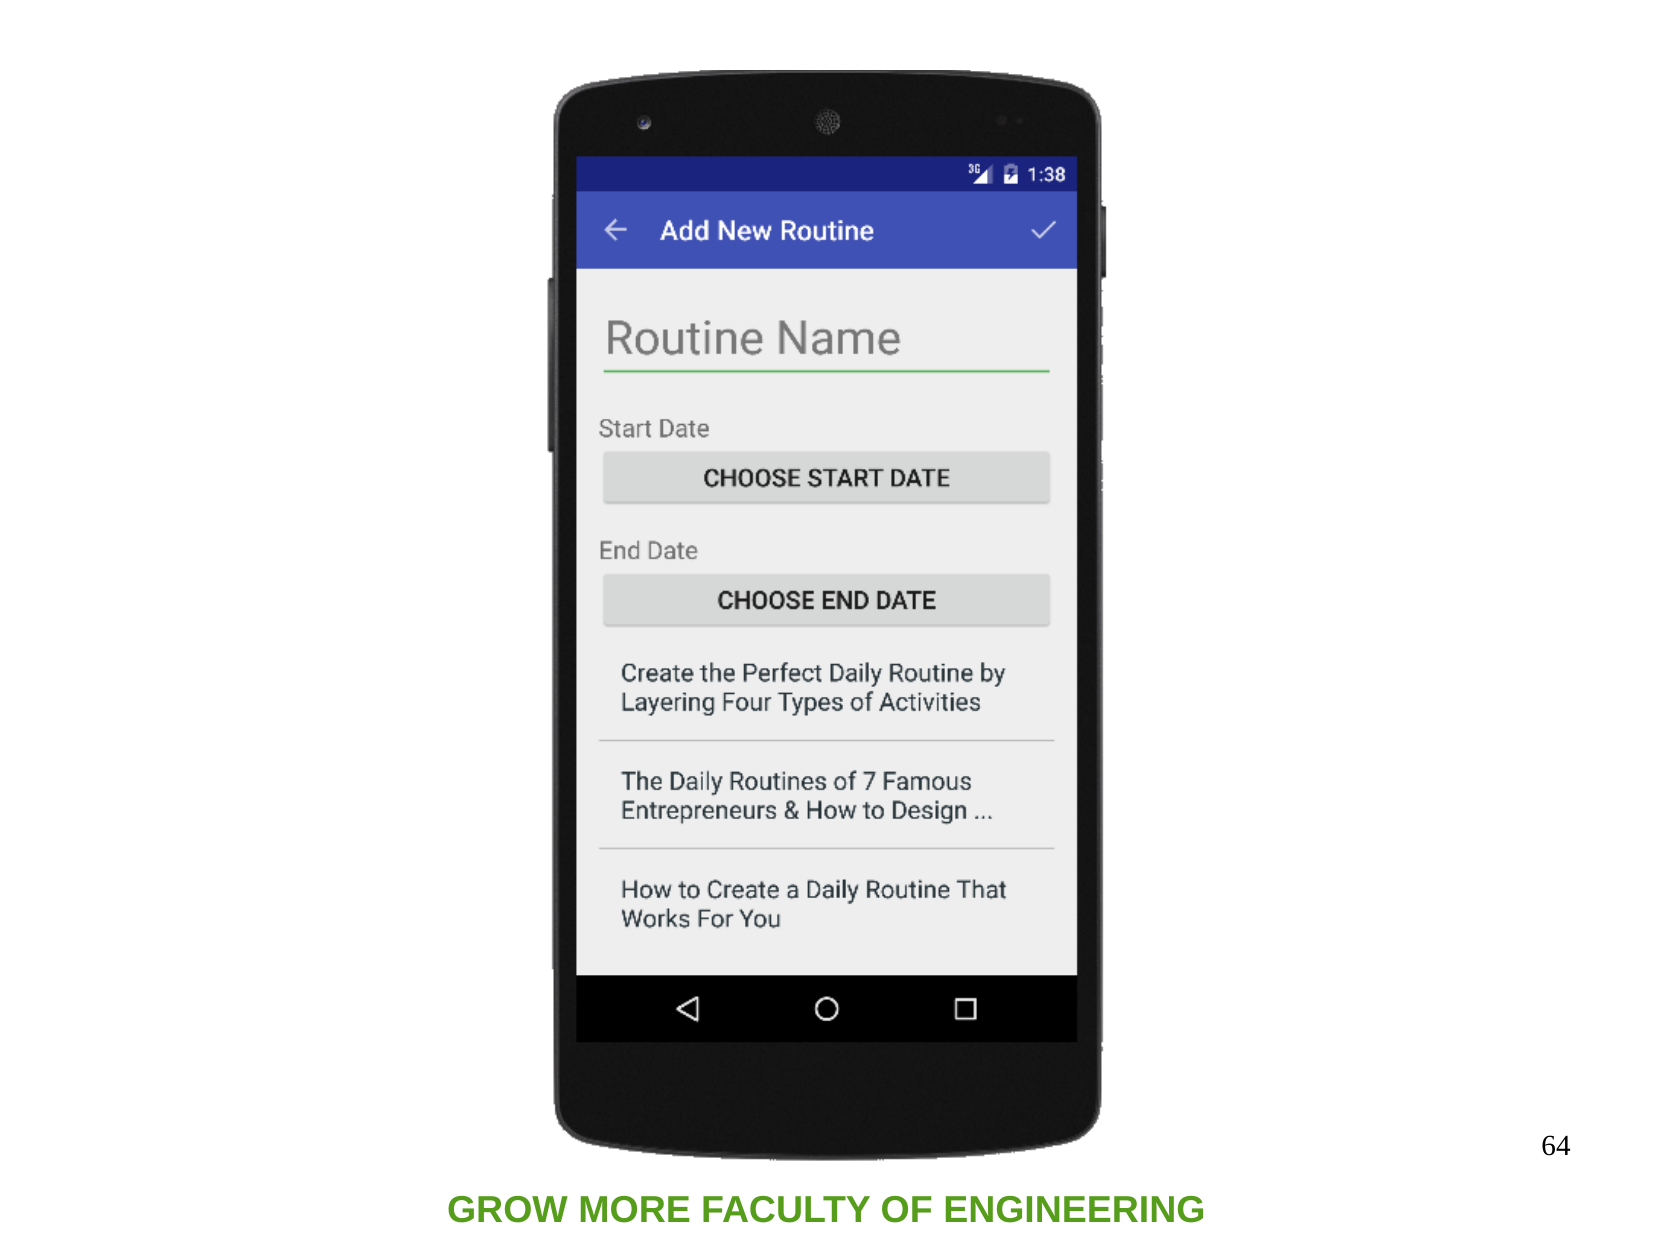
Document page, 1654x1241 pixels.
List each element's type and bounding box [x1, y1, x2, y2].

picture [531, 70, 1123, 1170]
